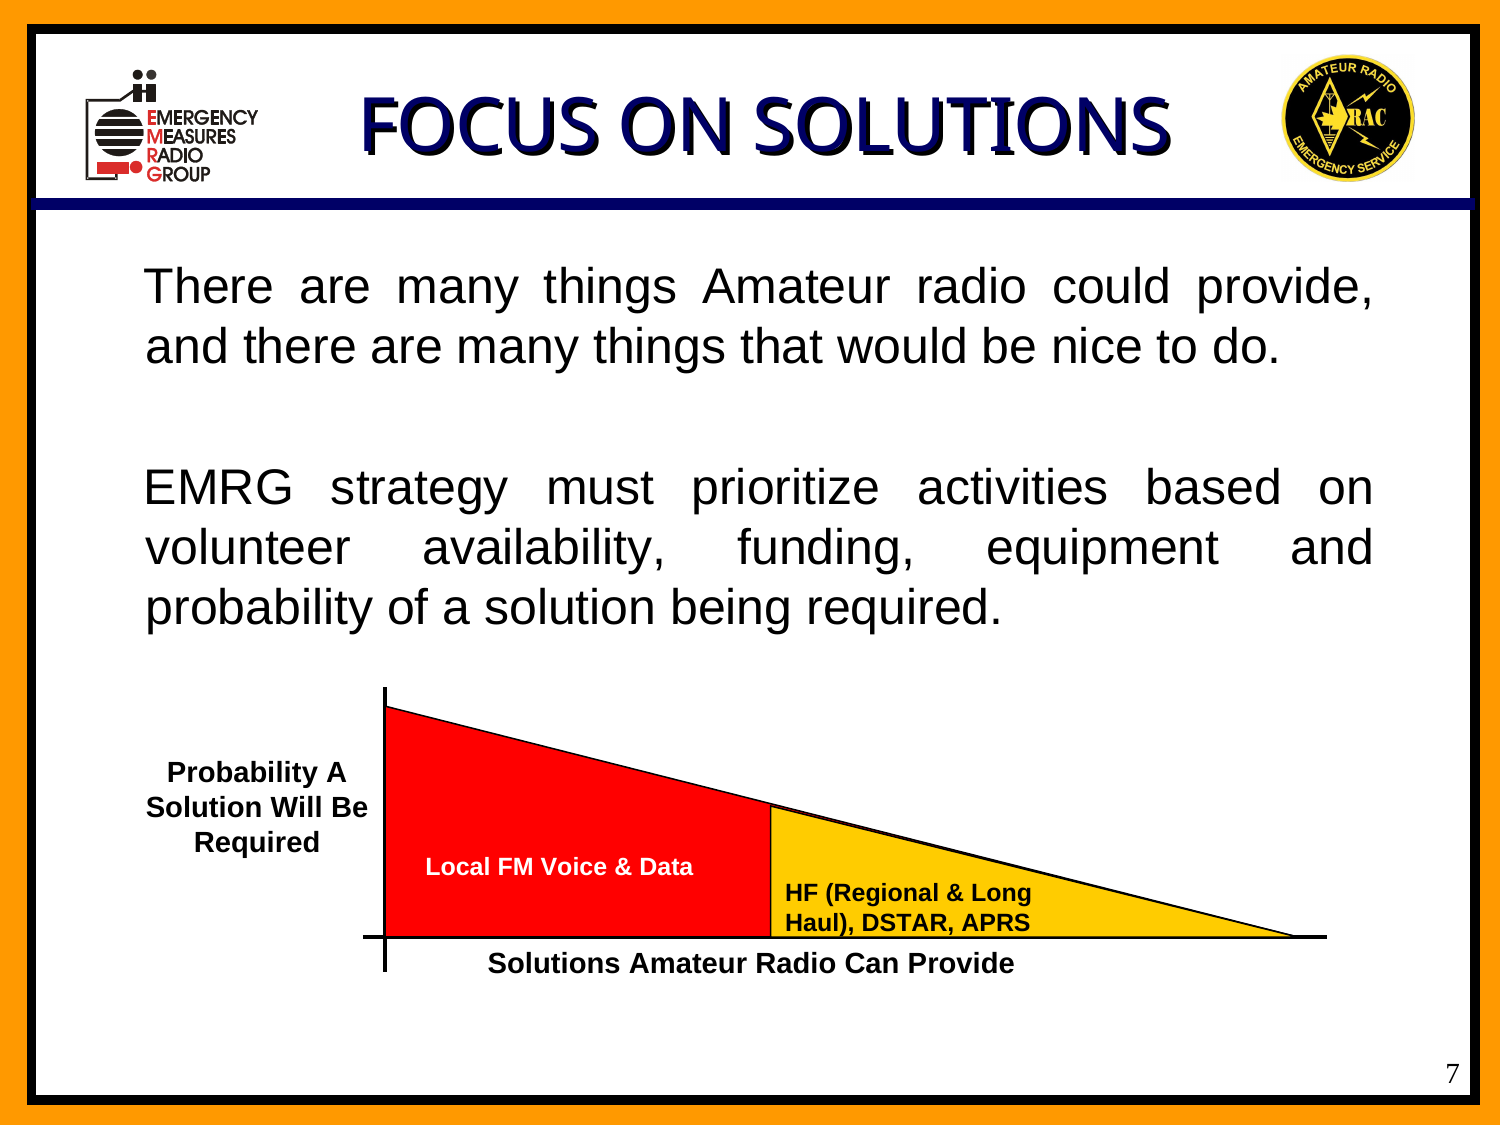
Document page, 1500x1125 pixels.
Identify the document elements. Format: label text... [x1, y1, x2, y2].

text_box FOCUS ON SOLUTIONS [251, 68, 1277, 174]
text_box [385, 706, 1029, 937]
text_box Solutions Amateur Radio Can Provide [472, 936, 1031, 988]
text_box Probability A Solution Will Be Required [129, 746, 386, 867]
picture [1281, 54, 1415, 182]
text_box [1097, 886, 1298, 938]
text_box There are many things Amateur radio could provide, and there are many things that would be nice to do. [129, 245, 1390, 382]
text_box Local FM Voice & Data [410, 843, 710, 889]
text_box EMRG strategy must prioritize activities based on volunteer availability, funding, equipment and probability of a solution being required. [129, 446, 1390, 643]
text_box HF (Regional & Long Haul), DSTAR, APRS [770, 869, 1097, 945]
